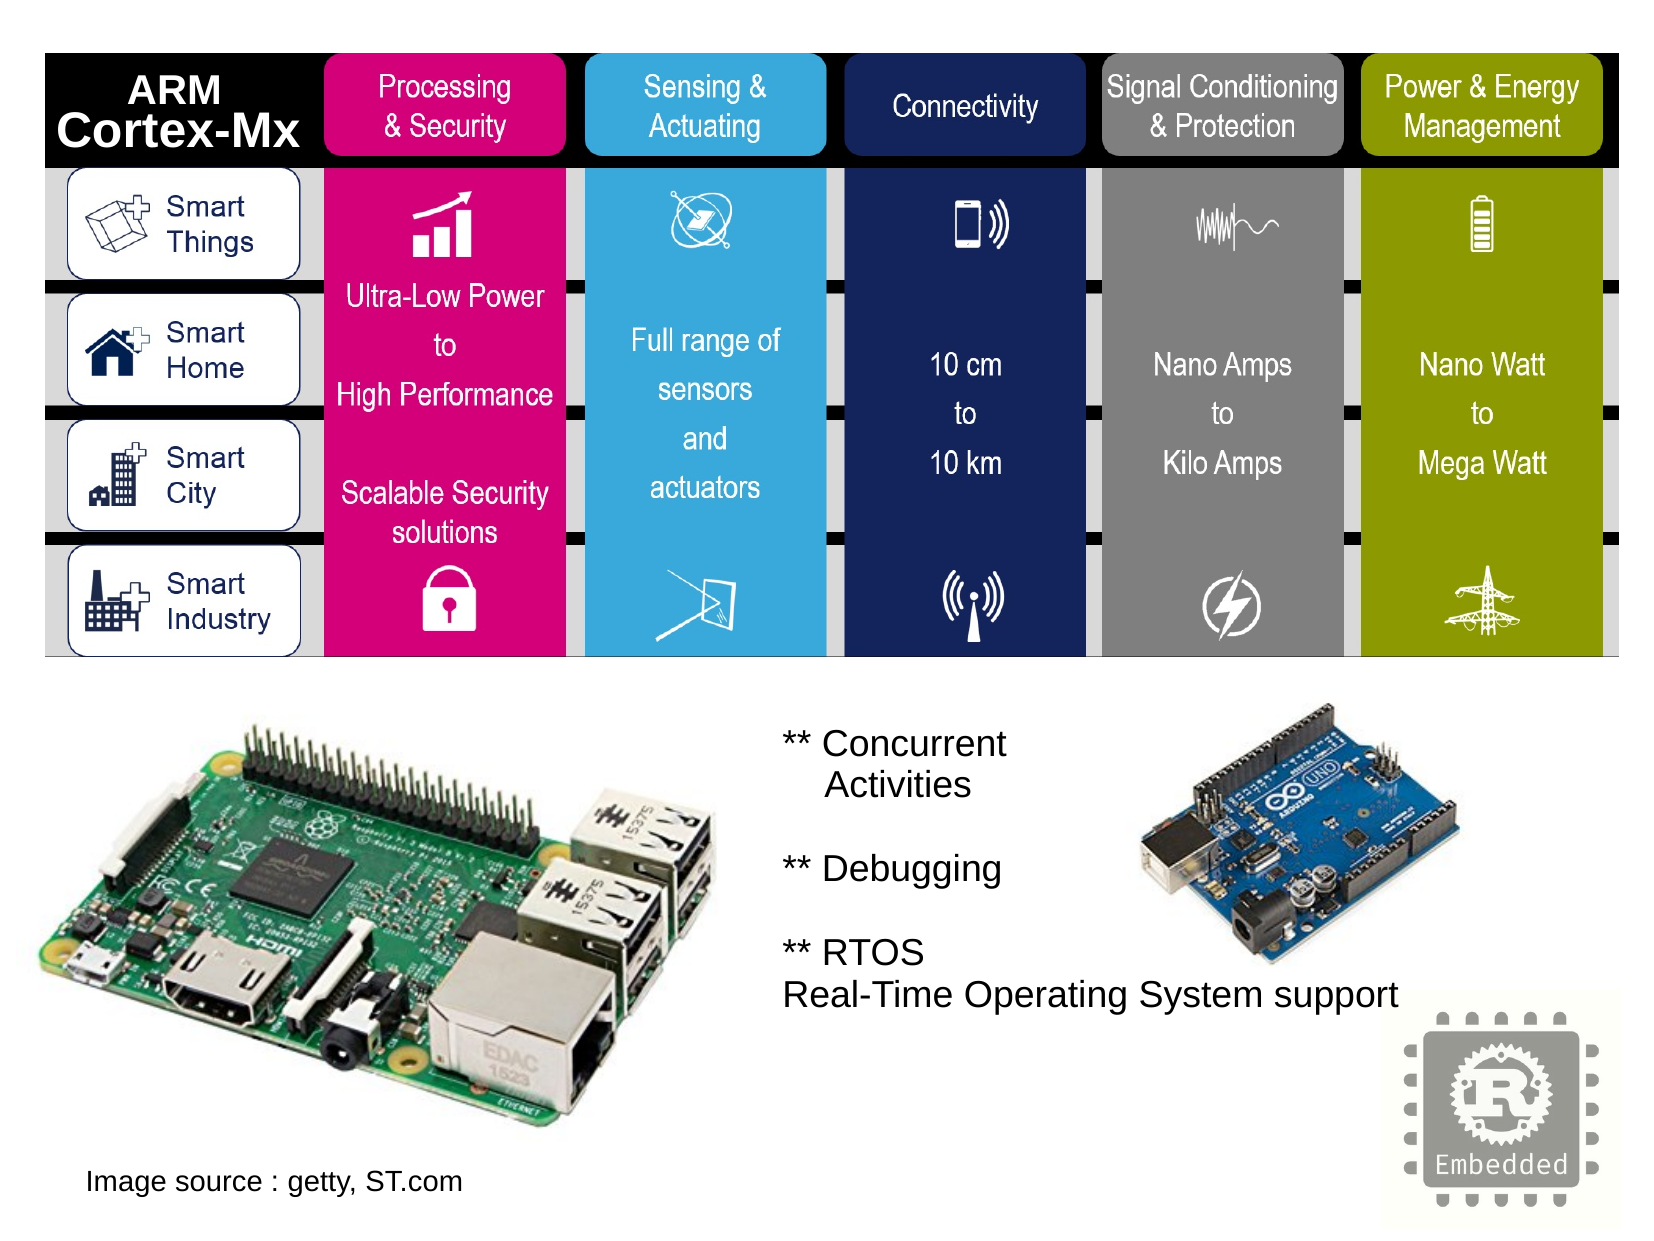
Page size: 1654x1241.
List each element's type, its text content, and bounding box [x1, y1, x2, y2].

picture [16, 690, 745, 1160]
picture [1126, 666, 1621, 1229]
picture [45, 53, 1619, 657]
text_box ** Concurrent Activities ** Debugging ** RTOS Real-Time Operating System support [767, 714, 1453, 1051]
text_box Image source : getty, ST.com [70, 1157, 479, 1206]
text_box Cortex-Mx [41, 94, 316, 166]
text_box ARM [112, 59, 238, 121]
